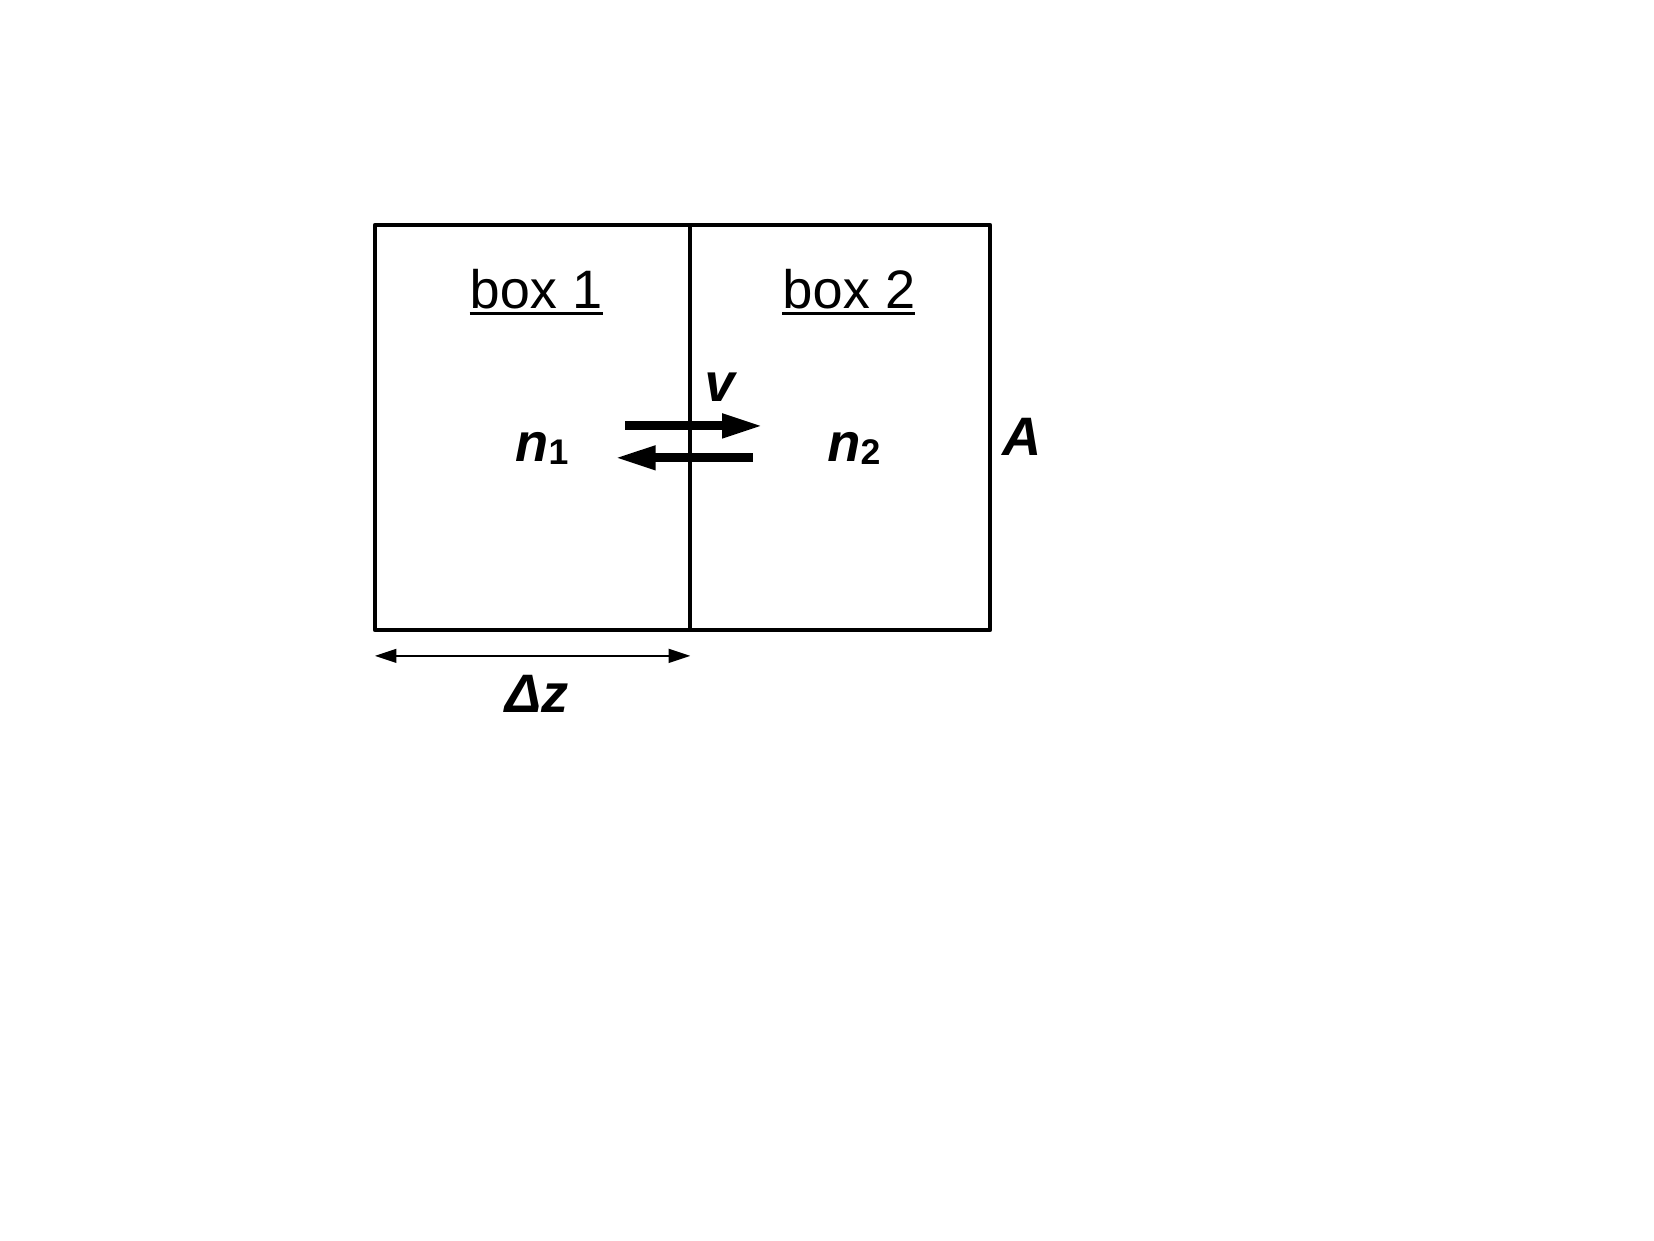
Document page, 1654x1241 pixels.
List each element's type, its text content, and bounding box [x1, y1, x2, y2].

text_box box 2 [767, 252, 931, 328]
text_box A [987, 399, 1057, 475]
text_box n2 [812, 405, 896, 496]
text_box Δz [490, 655, 584, 732]
text_box box 1 [454, 252, 618, 328]
text_box n1 [500, 405, 584, 496]
text_box v [689, 345, 750, 422]
